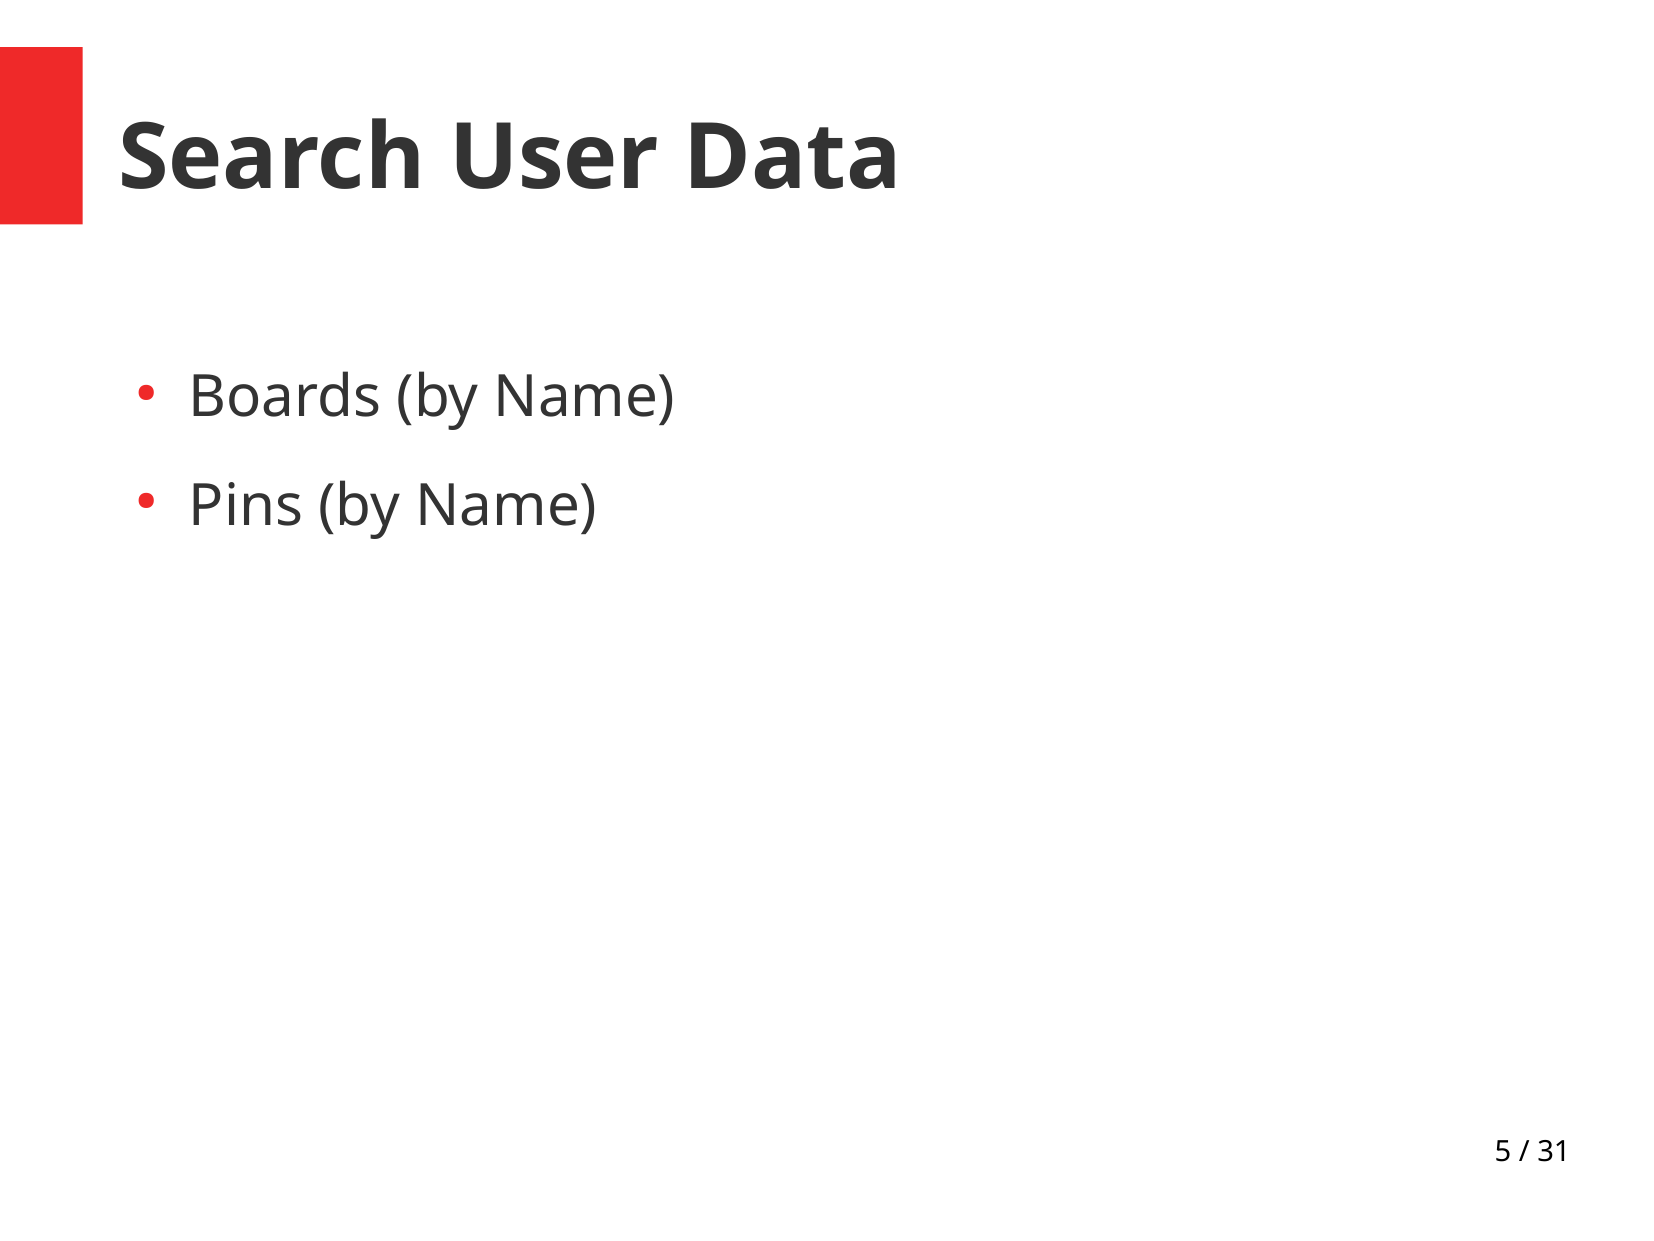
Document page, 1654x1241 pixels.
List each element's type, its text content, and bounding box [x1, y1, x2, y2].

list Boards (by Name) Pins (by Name) [118, 354, 1536, 1074]
title Search User Data [118, 49, 1571, 257]
